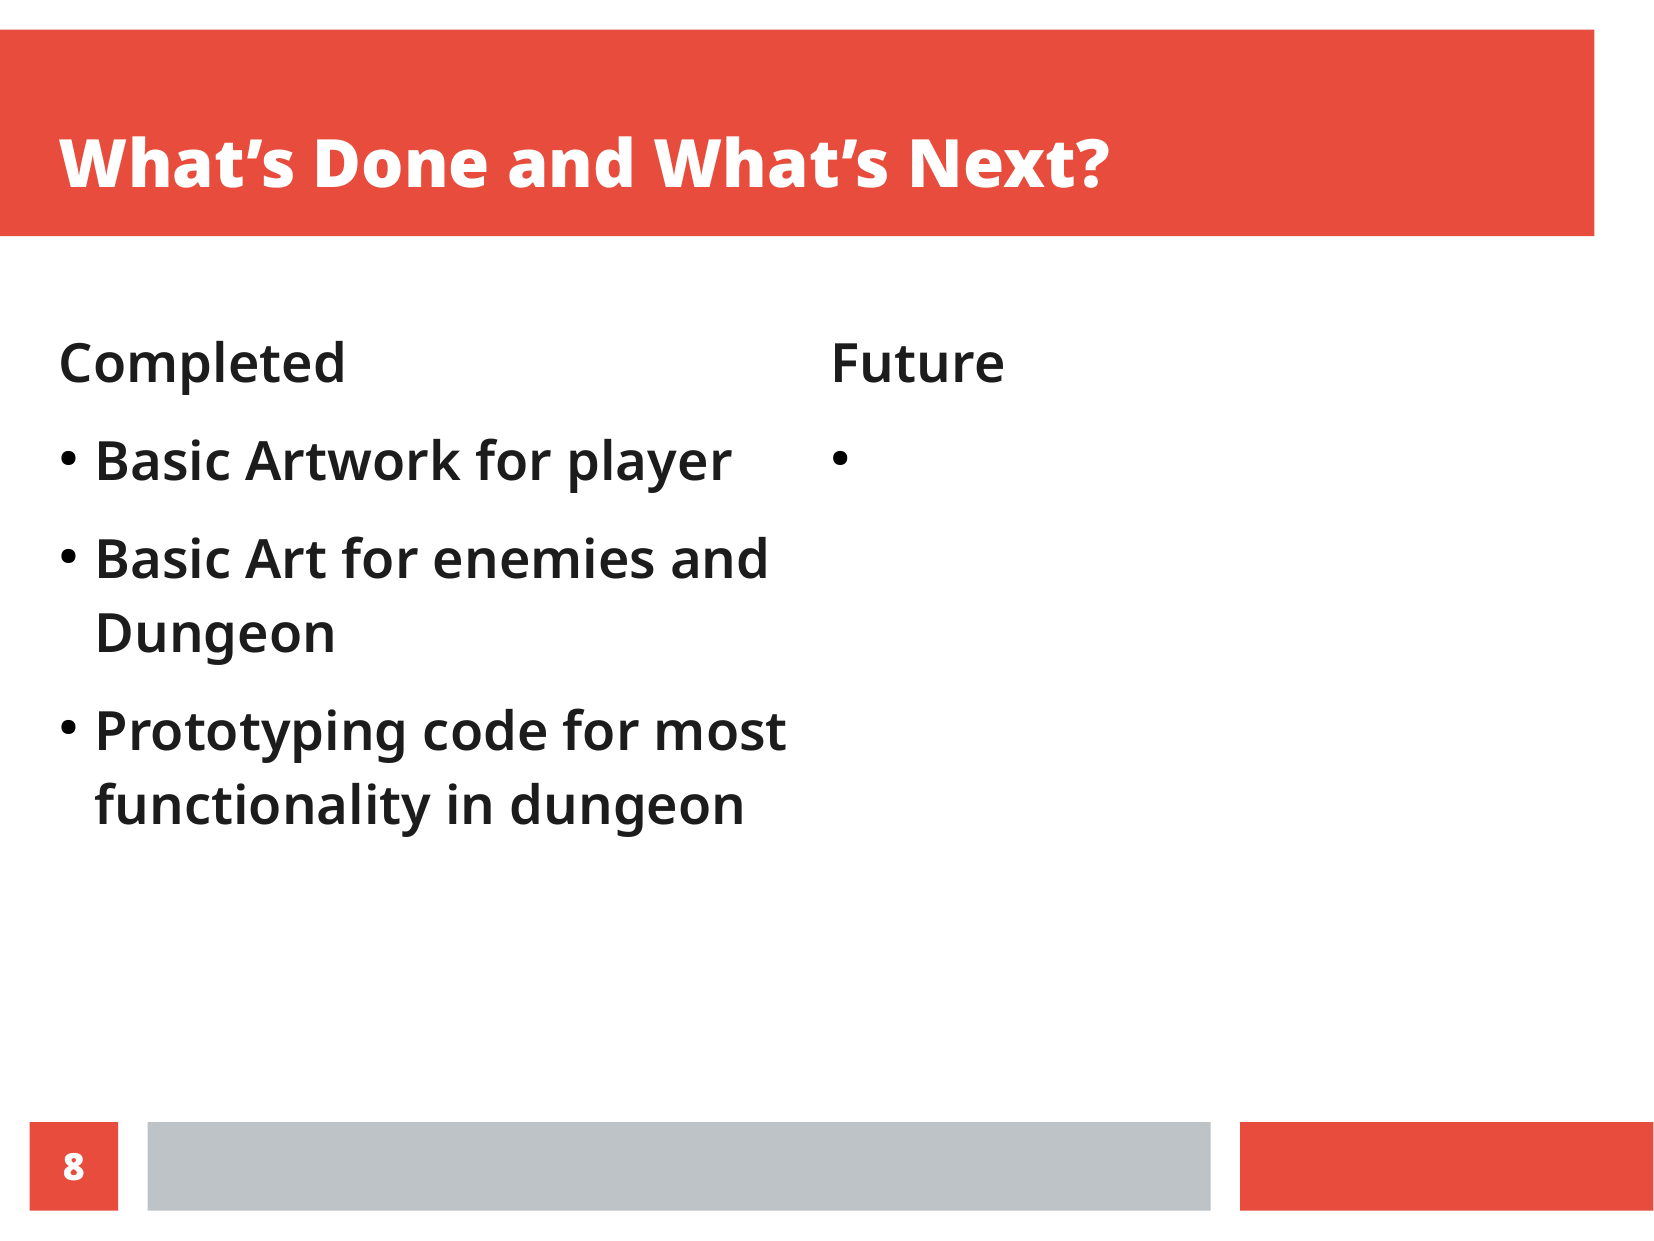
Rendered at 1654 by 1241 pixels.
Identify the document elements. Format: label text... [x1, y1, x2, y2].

list Completed Basic Artwork for player Basic Art for enemies and Dungeon Prototyping code for most functionality in dungeon [59, 324, 794, 1093]
list Future [830, 324, 1566, 1093]
title What’s Done and What’s Next? [59, 59, 1595, 207]
